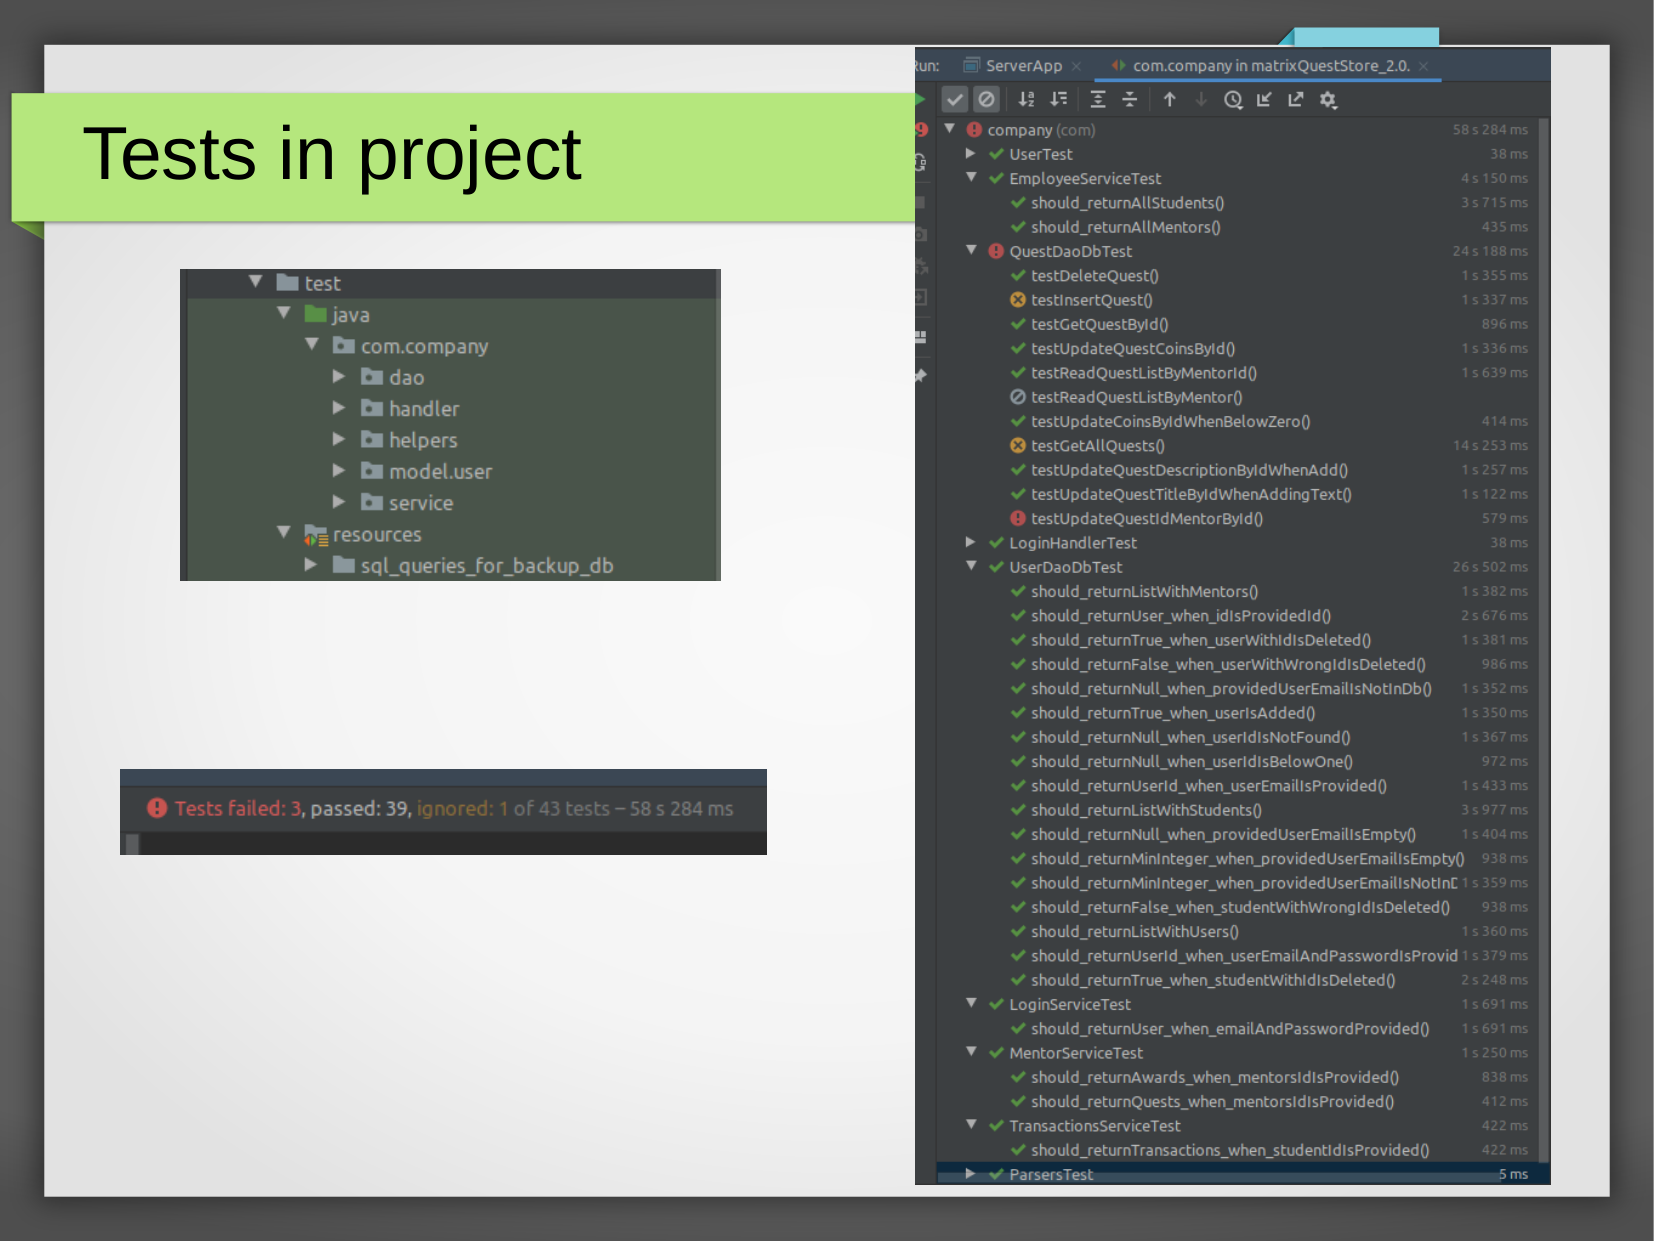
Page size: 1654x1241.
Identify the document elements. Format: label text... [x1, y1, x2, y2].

picture [0, 0, 1654, 1241]
title Tests in project [82, 94, 915, 213]
